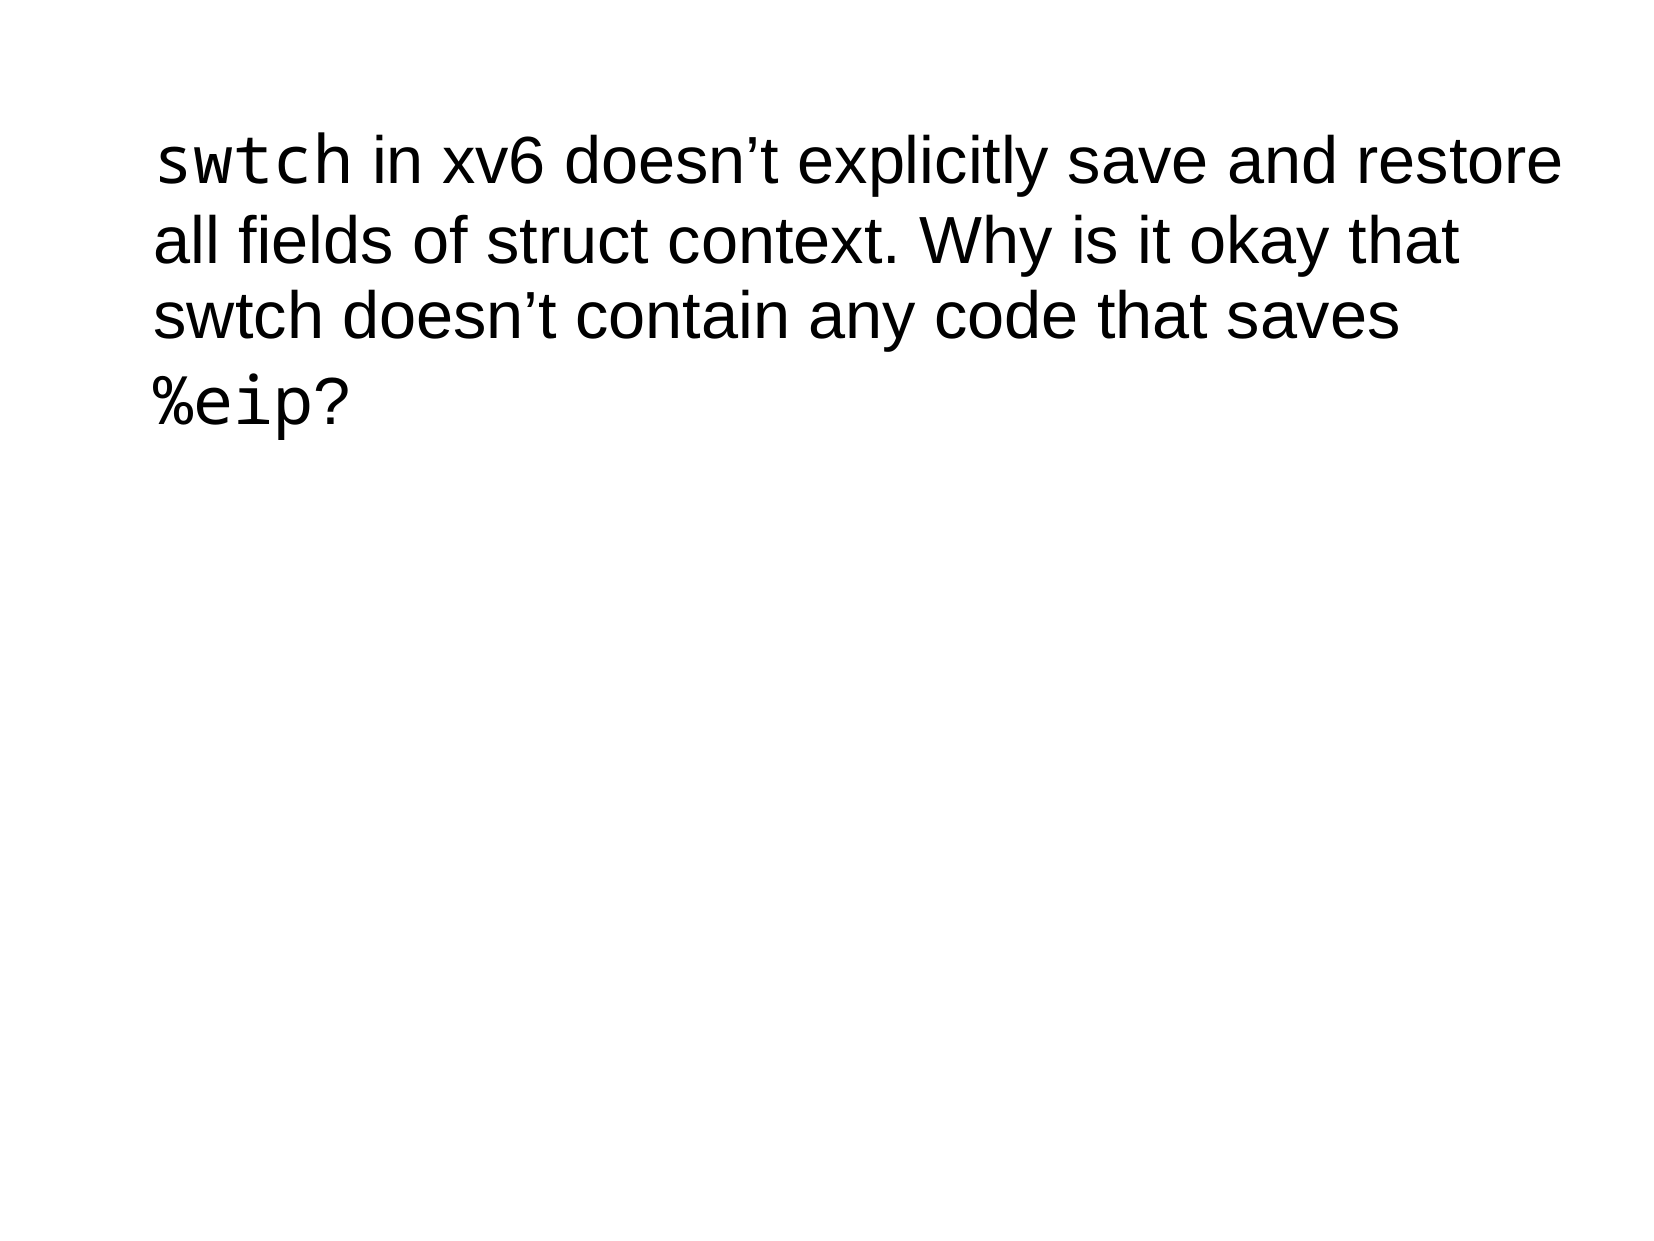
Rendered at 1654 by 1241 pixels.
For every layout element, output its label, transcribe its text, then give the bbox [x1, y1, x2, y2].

list swtch in xv6 doesn’t explicitly save and restore all ﬁelds of struct context. Why is it okay that swtch doesn’t contain any code that saves %eip? [82, 112, 1571, 1010]
